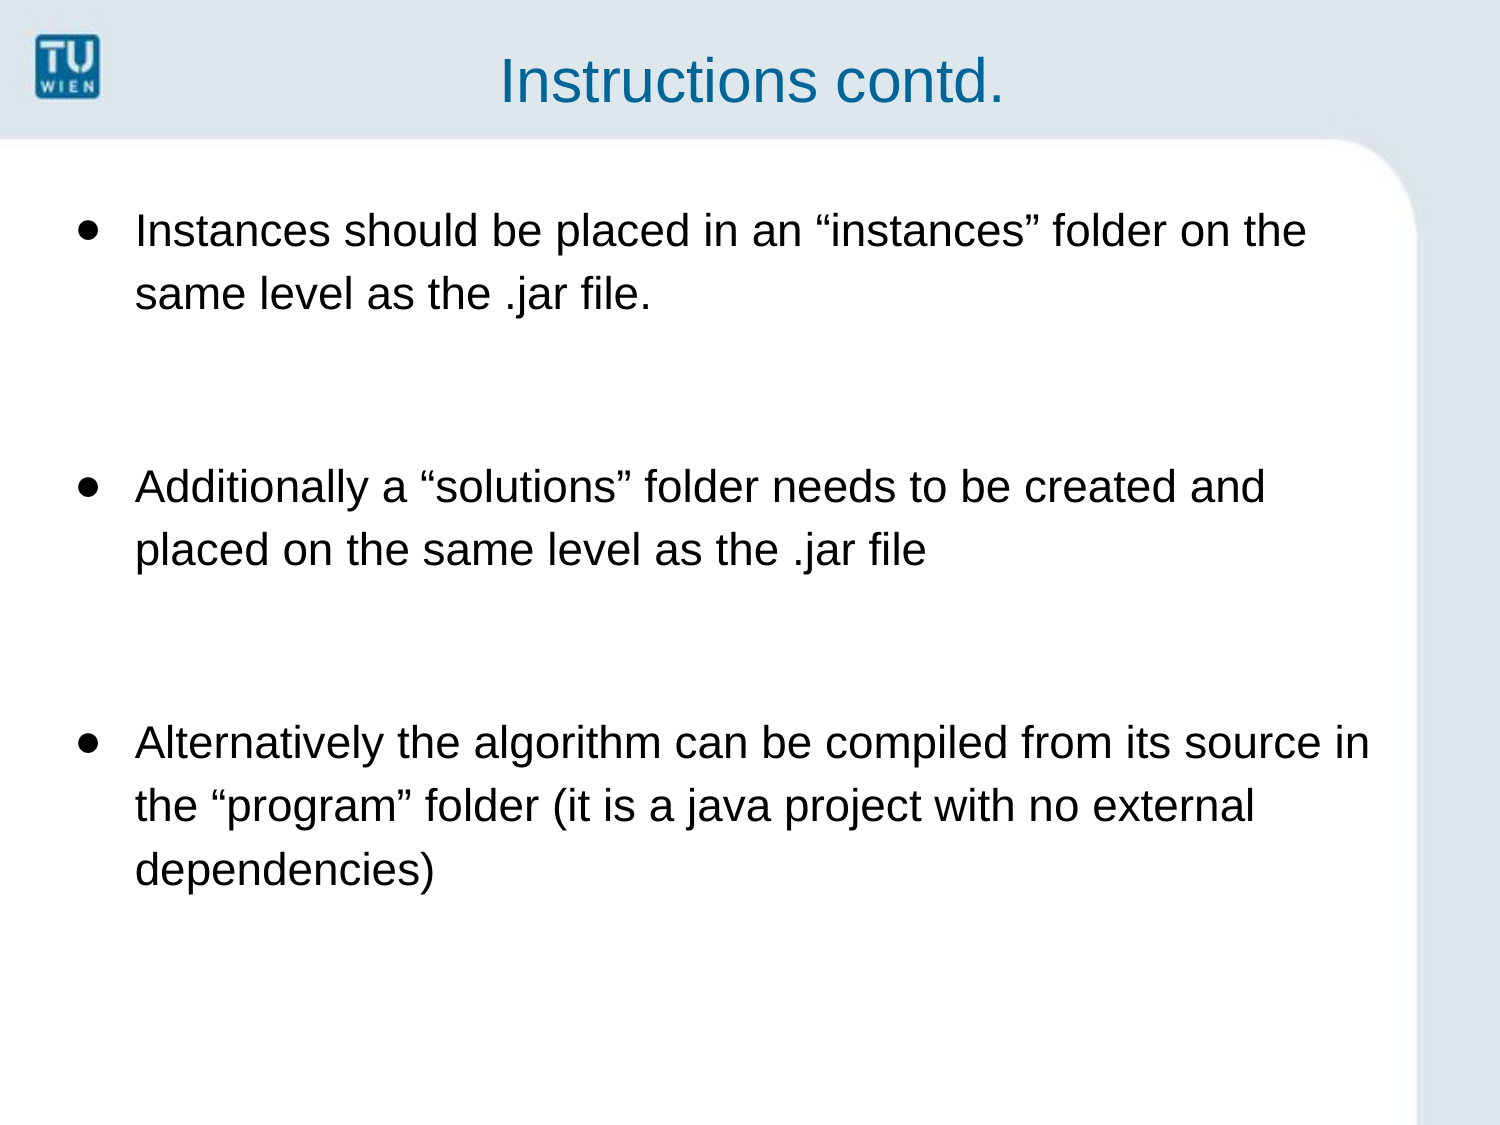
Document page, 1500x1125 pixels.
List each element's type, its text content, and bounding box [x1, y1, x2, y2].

text_box Instructions contd. [192, 24, 1313, 135]
picture [0, 0, 1500, 1125]
text_box Instances should be placed in an “instances” folder on the same level as the .jar file. Additionally a “solutions” folder needs to be created and placed on the same level as the .jar file Alternatively the algorithm can be compiled from its source in the “program” folder (it is a java project with no external dependencies) [44, 177, 1403, 1072]
